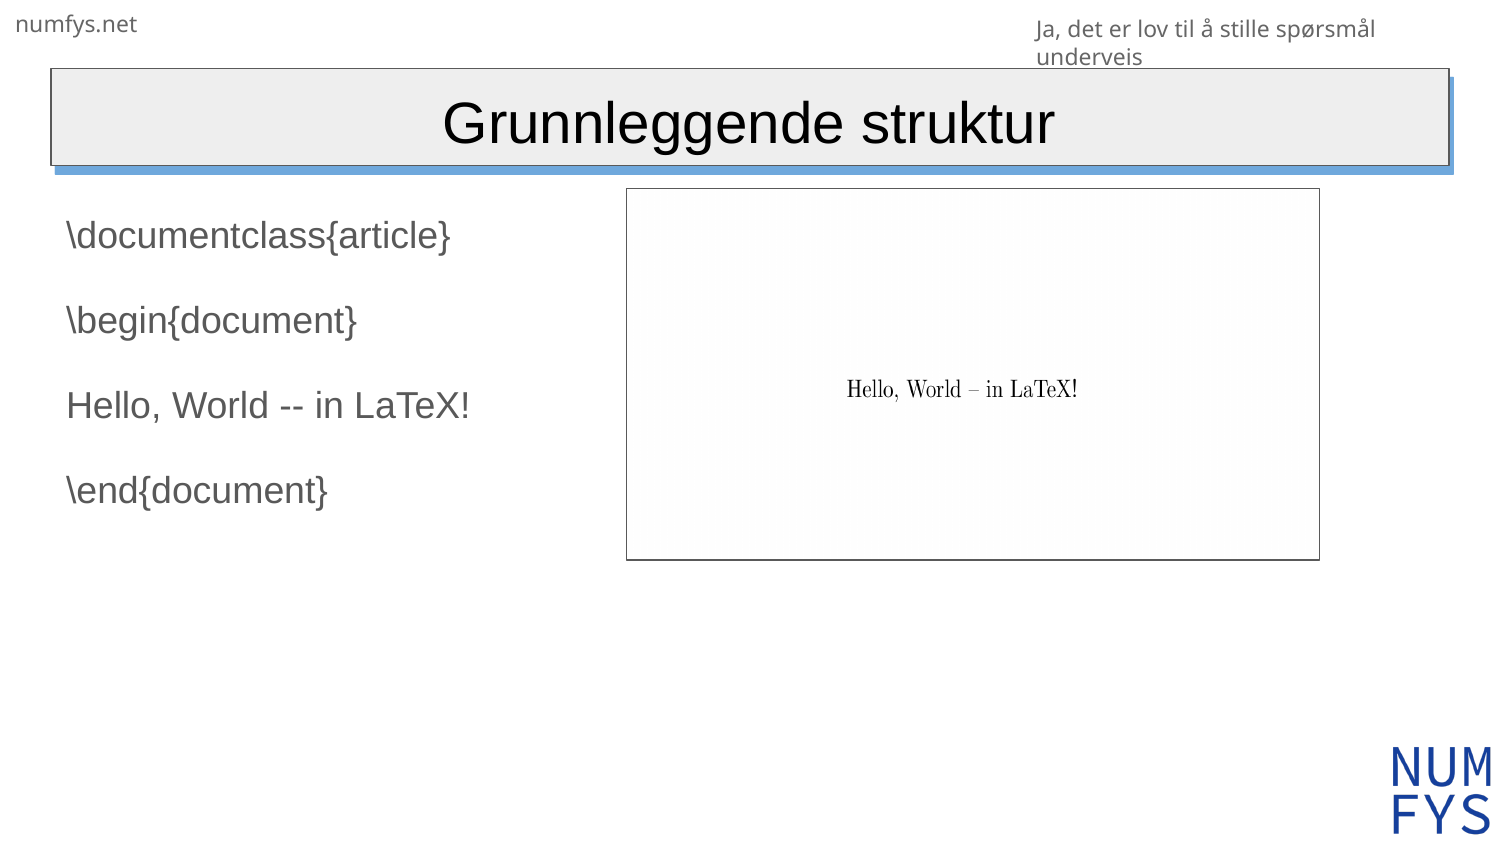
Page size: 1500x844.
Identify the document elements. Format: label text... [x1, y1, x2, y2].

title Grunnleggende struktur [51, 70, 1449, 165]
list \documentclass{article} \begin{document} Hello, World -- in LaTeX! \end{document} [51, 189, 1449, 750]
picture [627, 189, 1319, 560]
picture [1383, 737, 1500, 844]
